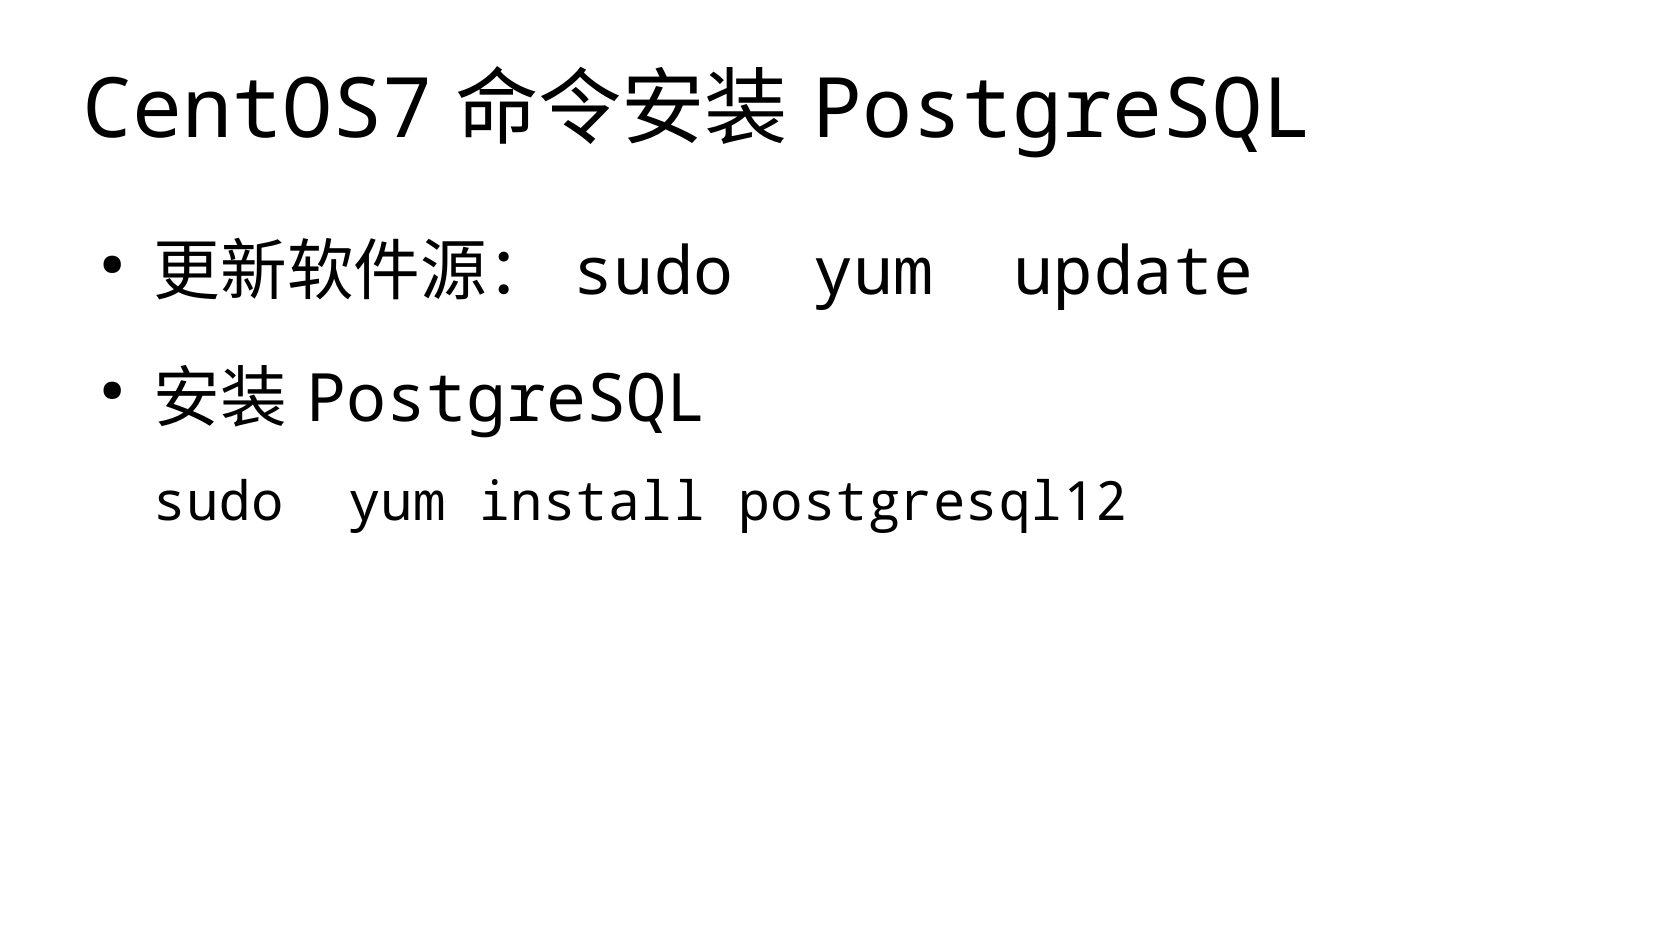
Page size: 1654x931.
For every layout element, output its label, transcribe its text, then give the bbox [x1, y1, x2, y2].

title CentOS7命令安装PostgreSQL [82, 37, 1571, 166]
list 更新软件源：sudo yum update 安装PostgreSQL sudo yum install postgresql12 [82, 217, 1571, 875]
